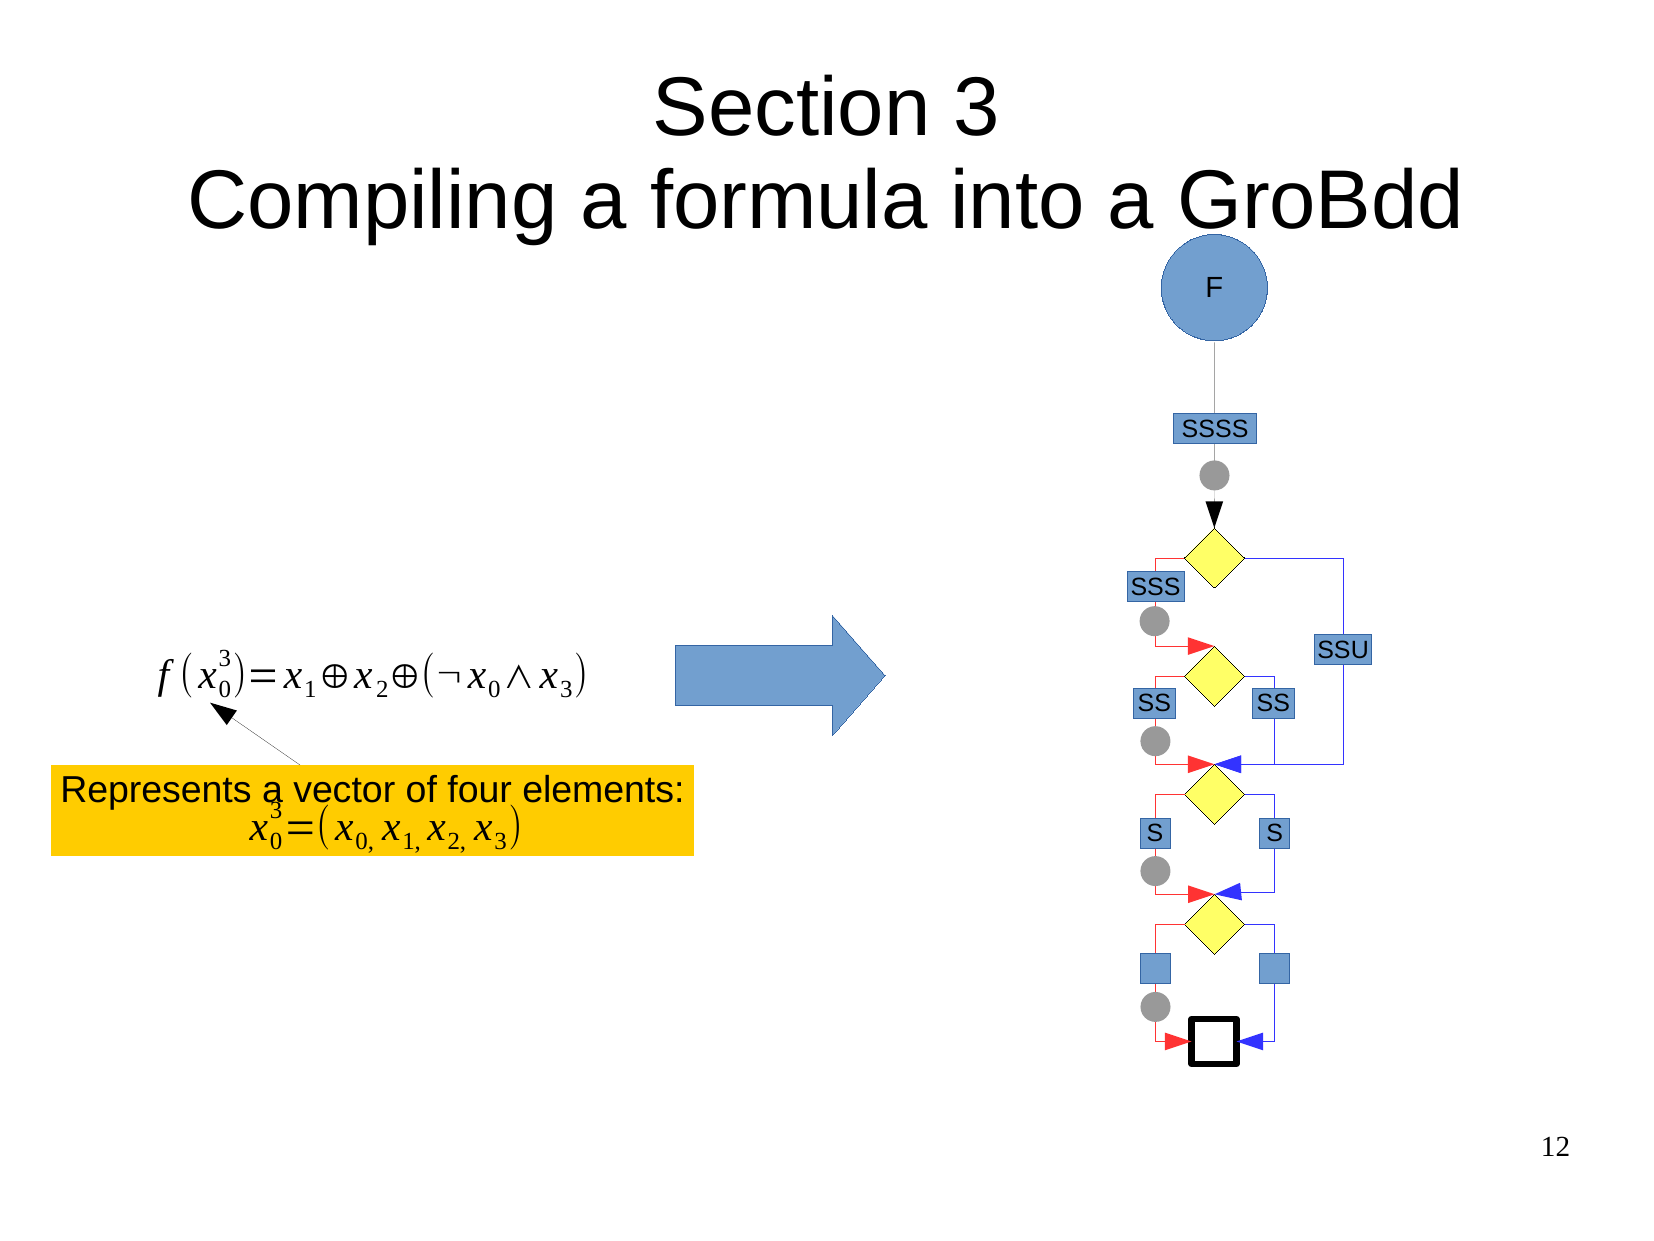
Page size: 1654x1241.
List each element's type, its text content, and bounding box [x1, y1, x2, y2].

text_box SS [1133, 688, 1176, 719]
text_box [1184, 764, 1245, 825]
chart [240, 797, 530, 856]
text_box [1140, 726, 1171, 757]
text_box [1199, 460, 1230, 491]
text_box S [1140, 818, 1171, 849]
title Section 3 Compiling a formula into a GroBdd [82, 49, 1571, 257]
text_box SSSS [1173, 413, 1257, 444]
text_box [1184, 527, 1245, 588]
text_box [1184, 895, 1245, 955]
text_box [1140, 856, 1171, 887]
text_box SSU [1314, 634, 1372, 665]
text_box SS [1252, 688, 1295, 719]
text_box [1259, 953, 1290, 984]
text_box S [1259, 818, 1290, 849]
text_box SSS [1127, 571, 1185, 602]
text_box [1139, 606, 1170, 637]
text_box F [1161, 234, 1268, 341]
text_box Represents a vector of four elements: [51, 765, 694, 856]
text_box [1140, 991, 1171, 1022]
text_box [1191, 1018, 1237, 1064]
text_box [1140, 953, 1171, 984]
chart [150, 645, 595, 703]
text_box [1184, 646, 1245, 707]
text_box [675, 615, 886, 736]
